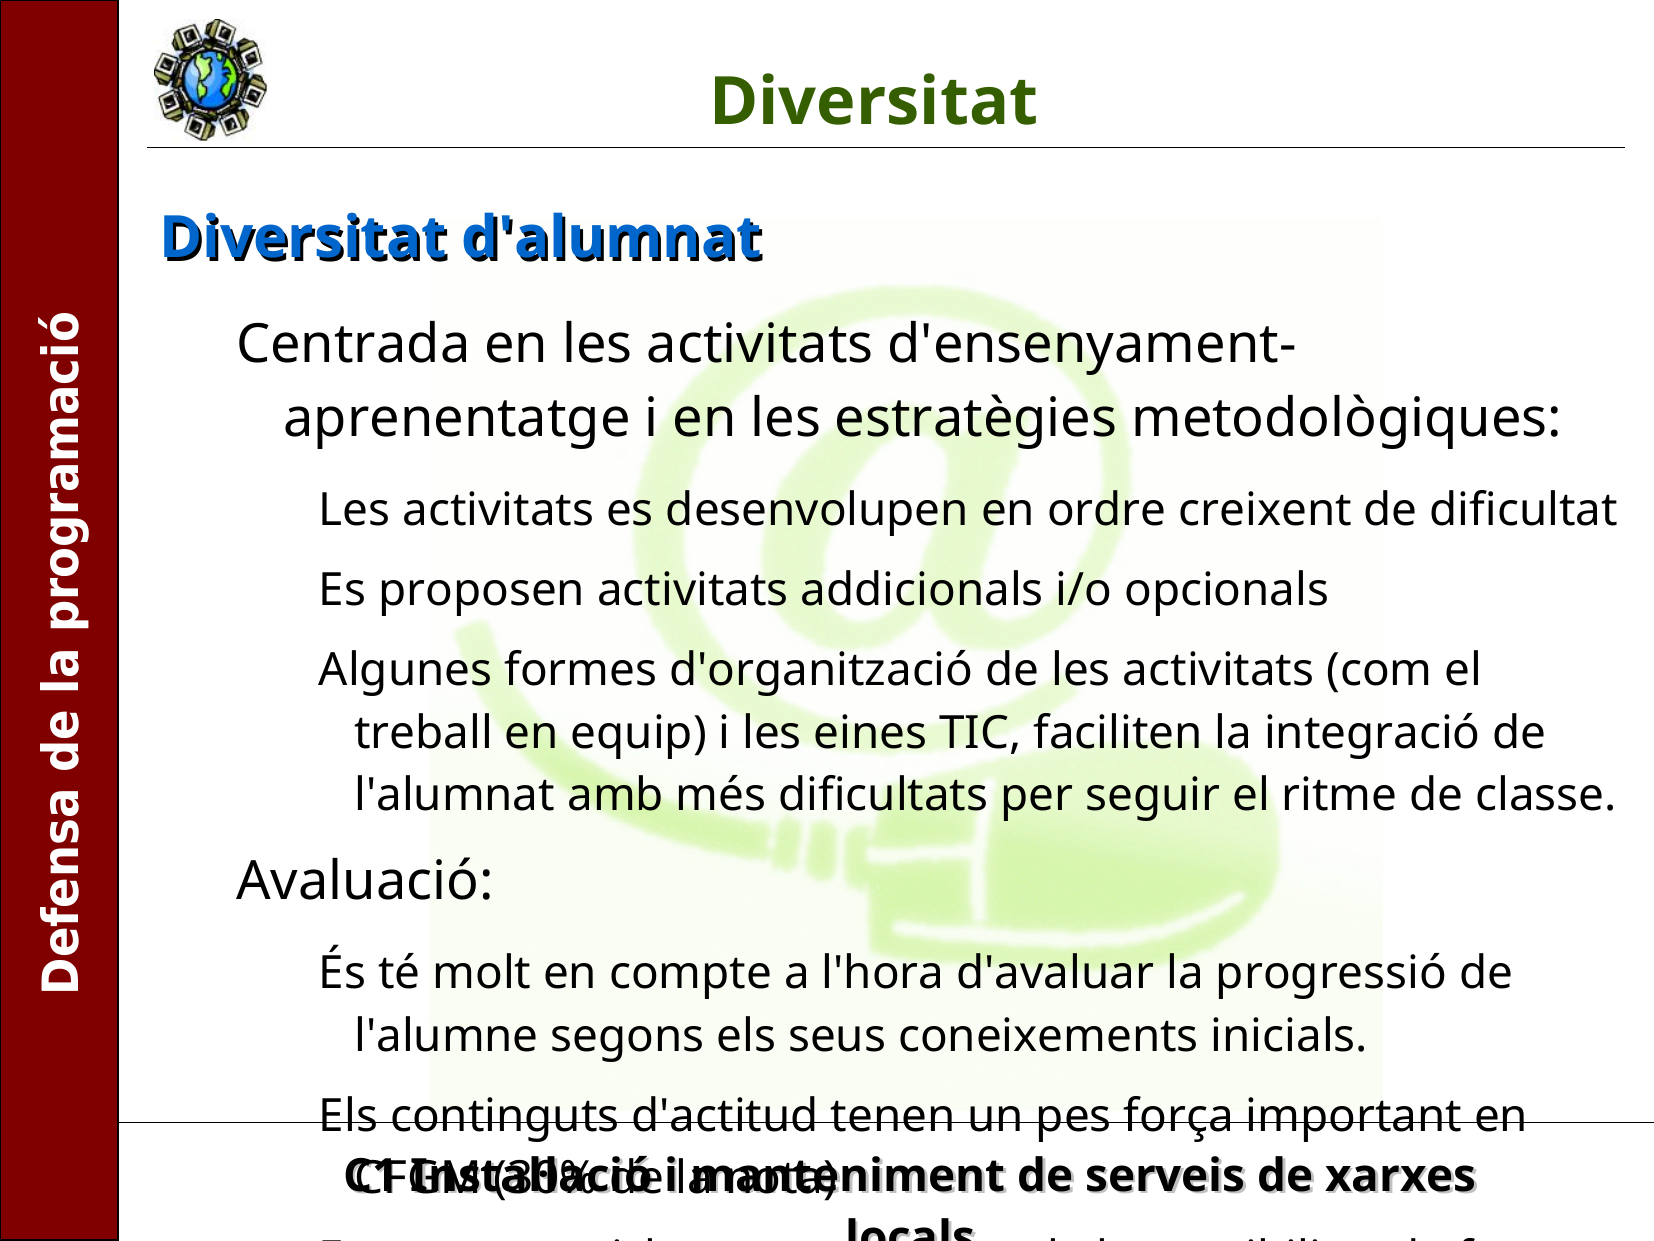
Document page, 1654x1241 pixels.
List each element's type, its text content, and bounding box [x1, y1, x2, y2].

title Diversitat [129, 56, 1619, 141]
list Diversitat d'alumnat Centrada en les activitats d'ensenyament-aprenentatge i en les estratègies metodològiques: Les activitats es desenvolupen en ordre creixent de dificultat Es proposen activitats addicionals i/o opcionals Algunes formes d'organització de les activitats (com el treball en equip) i les eines TIC, faciliten la integració de l'alumnat amb més dificultats per seguir el ritme de classe. Avaluació: És té molt en compte a l'hora d'avaluar la progressió de l'alumne segons els seus coneixements inicials. Els continguts d'actitud tenen un pes força important en CFGM (30% de la nota) En tot cas, a cicles, no es contempla la possibilitat de fer adaptacions currículars individuals (ACI) [141, 195, 1630, 1086]
picture [429, 1086, 1383, 1111]
picture [154, 19, 268, 56]
